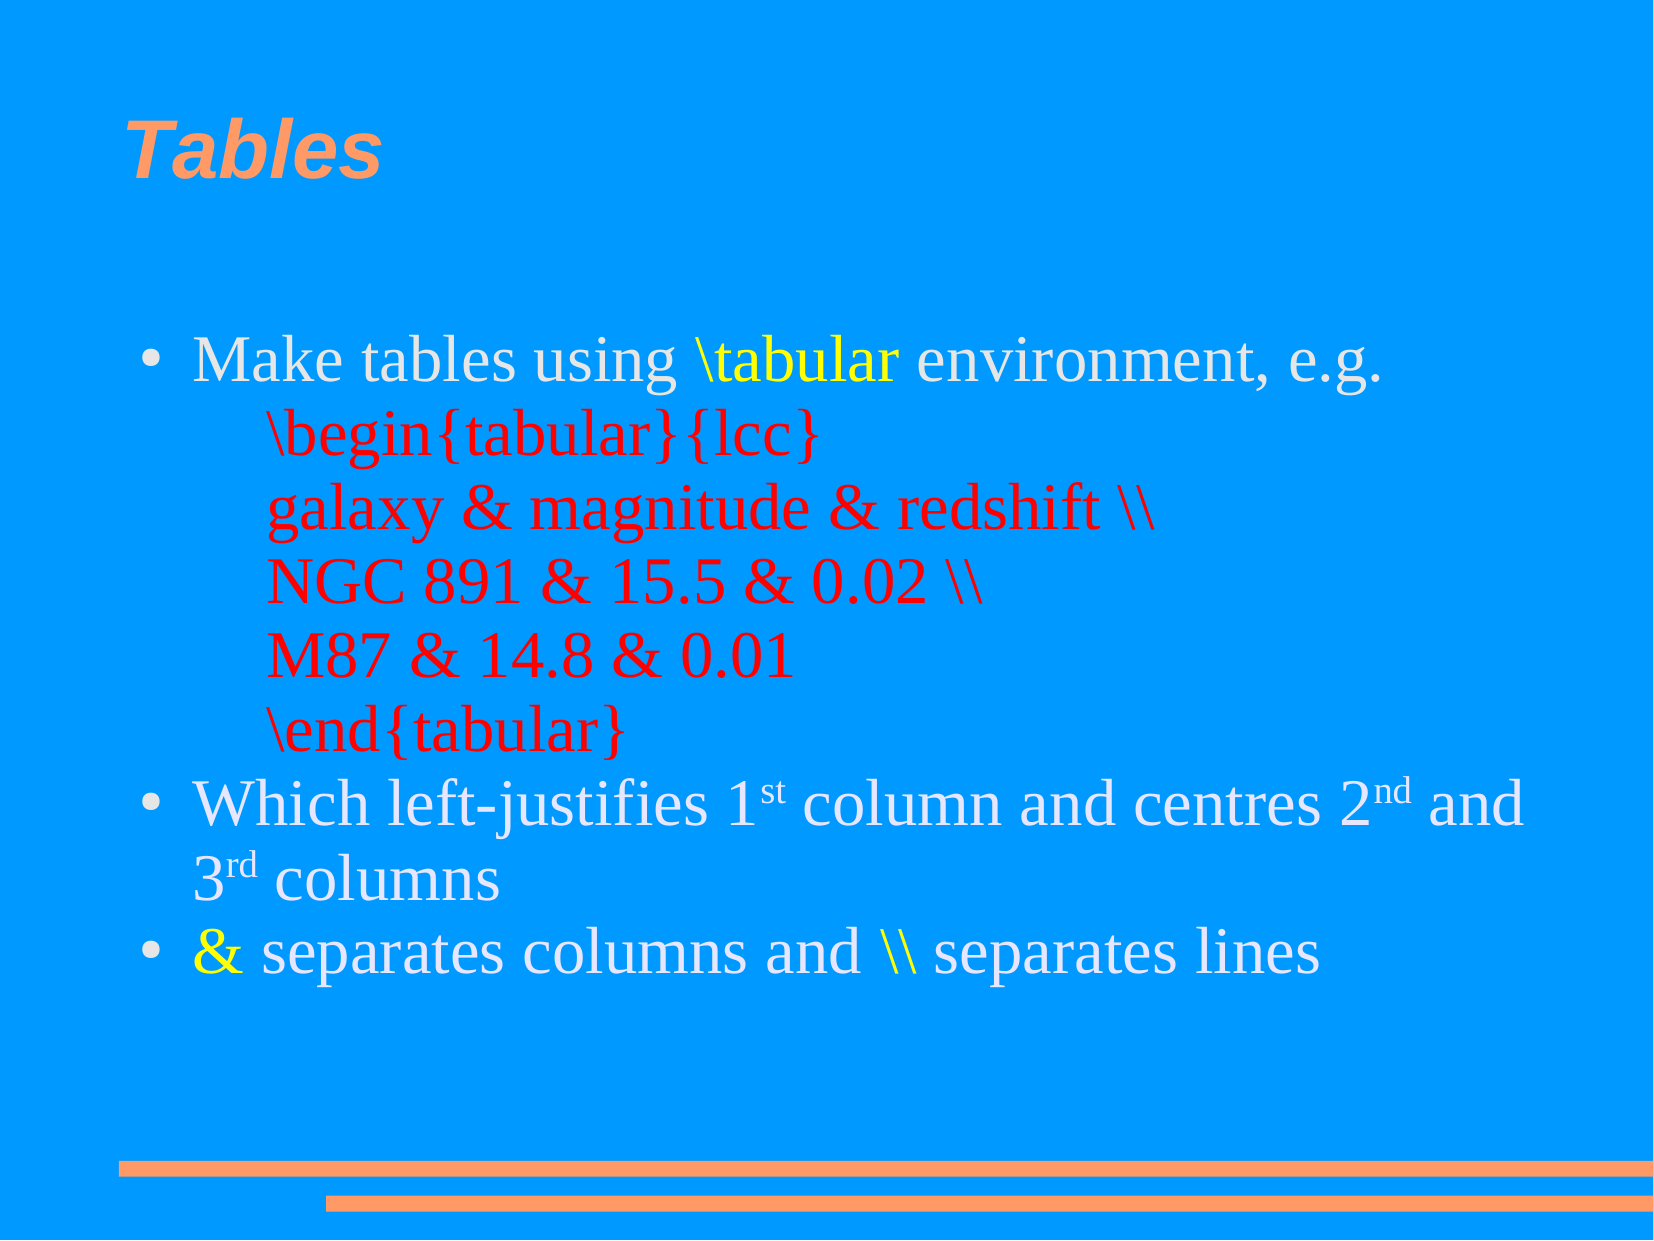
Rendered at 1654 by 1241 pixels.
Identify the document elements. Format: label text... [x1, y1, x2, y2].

list Make tables using \tabular environment, e.g. \begin{tabular}{lcc} galaxy & magnitude & redshift \\ NGC 891 & 15.5 & 0.02 \\ M87 & 14.8 & 0.01 \end{tabular} Which left-justifies 1st column and centres 2nd and 3rd columns & separates columns and \\ separates lines [121, 322, 1561, 1132]
title Tables [121, 46, 1534, 254]
